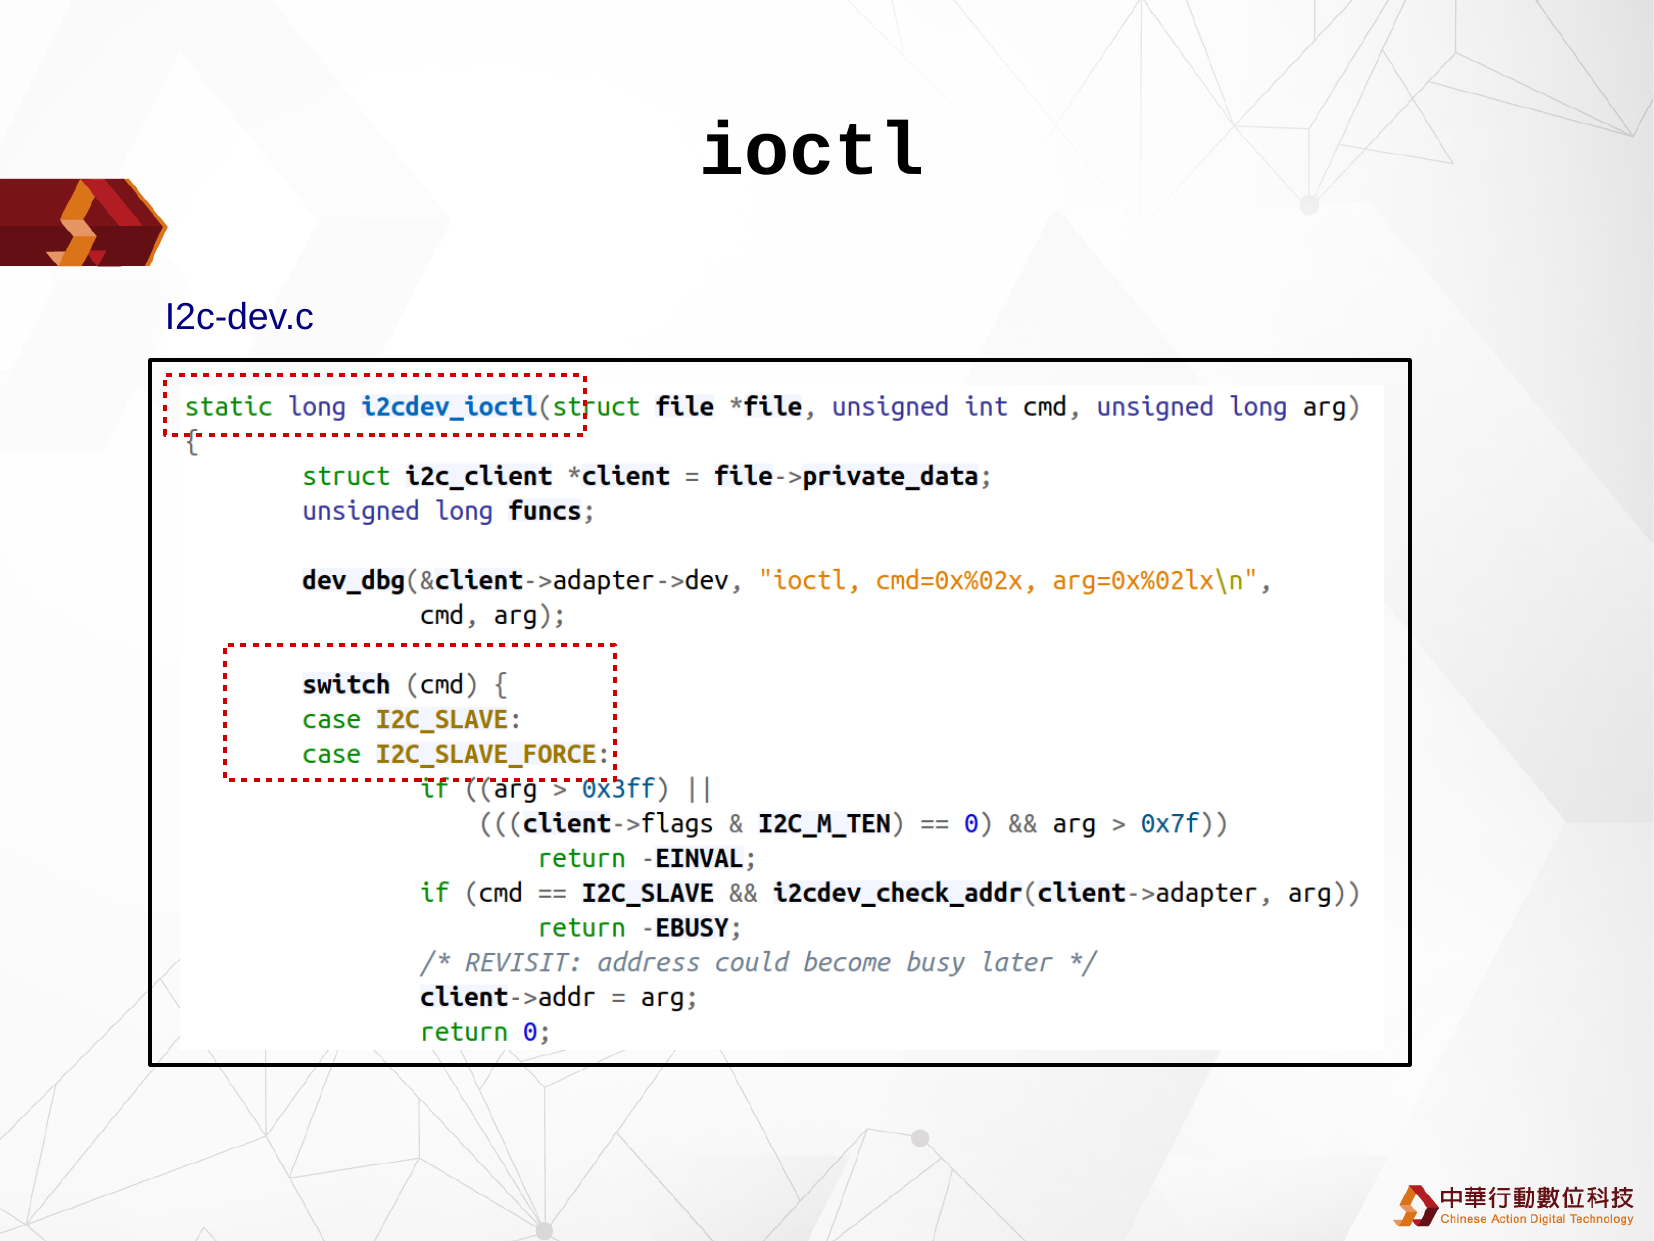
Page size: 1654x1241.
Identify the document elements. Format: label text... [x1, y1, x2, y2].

picture [0, 0, 1654, 1241]
title ioctl [118, 70, 1506, 239]
text_box I2c-dev.c [150, 288, 391, 346]
